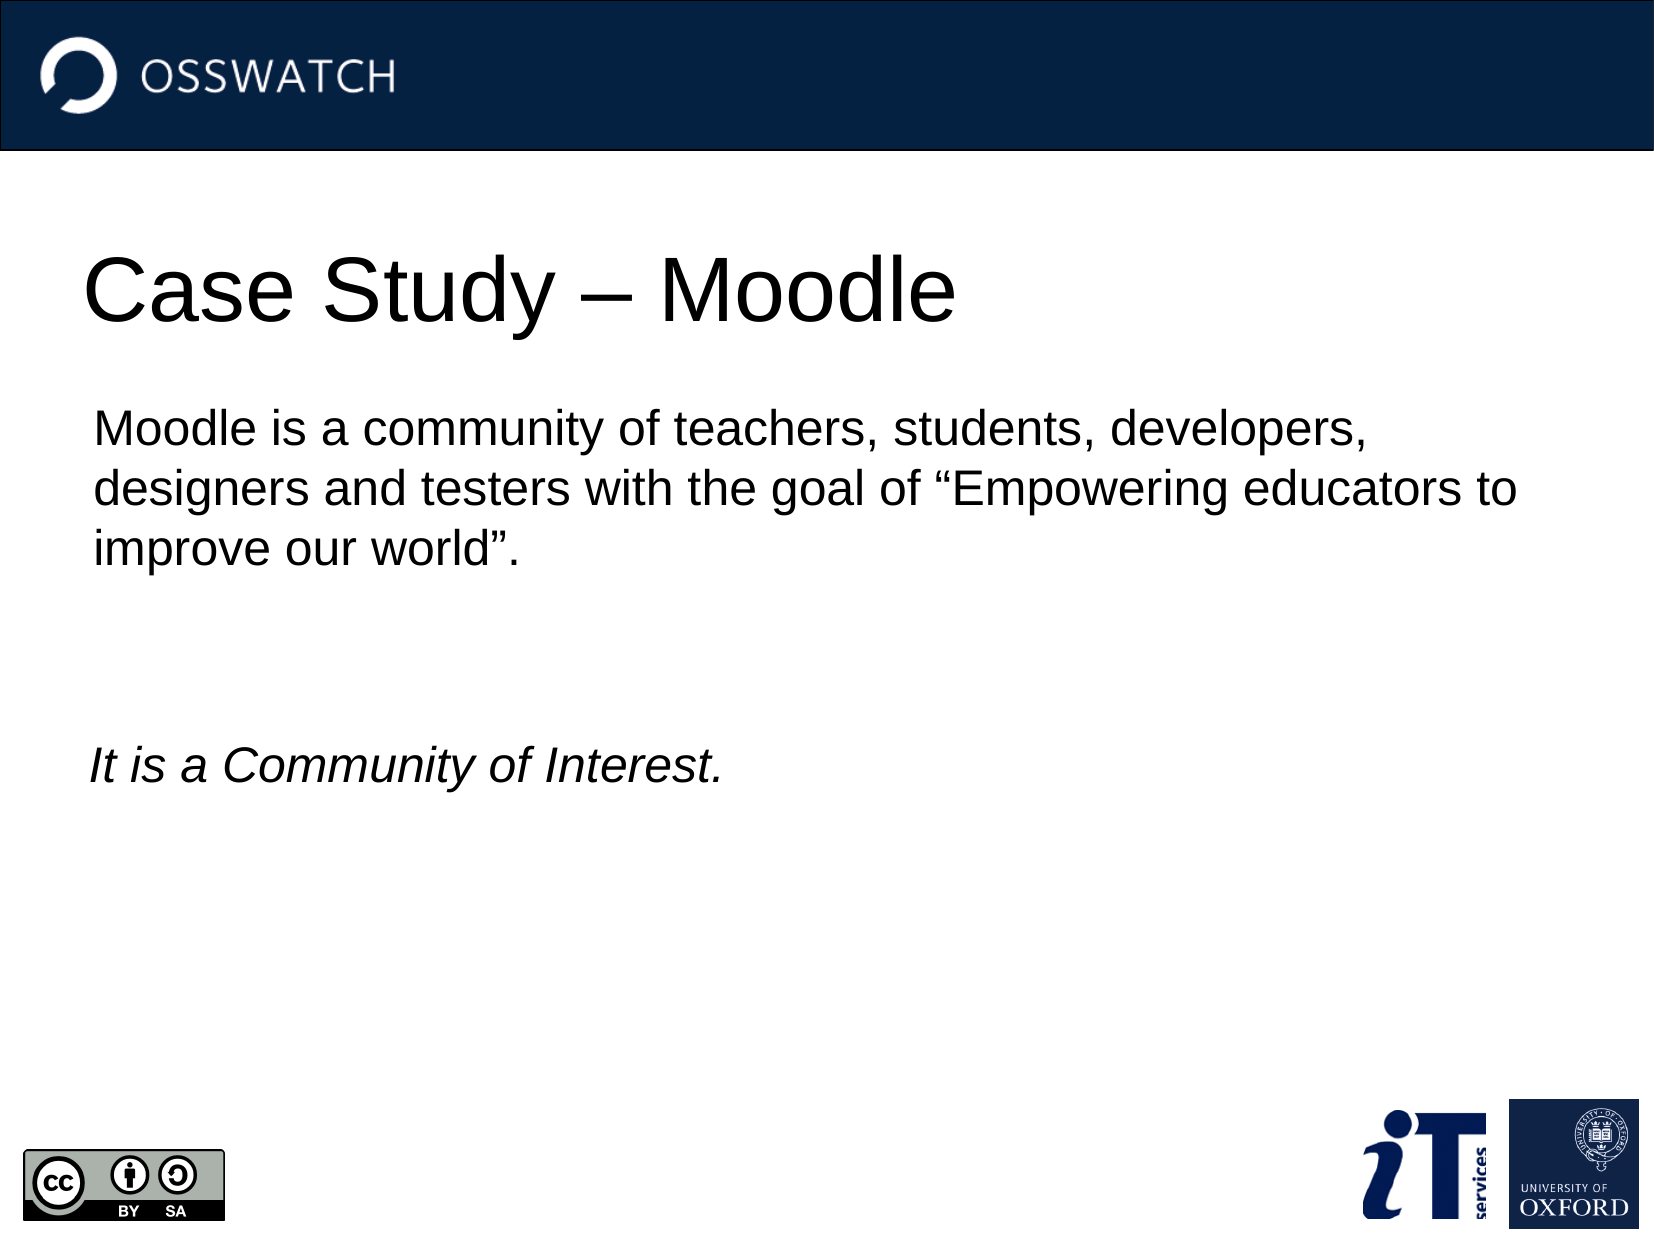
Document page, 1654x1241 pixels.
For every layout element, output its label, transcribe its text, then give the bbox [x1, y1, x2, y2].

picture [23, 1149, 225, 1221]
picture [1509, 1099, 1639, 1229]
picture [12, 12, 426, 141]
picture [1363, 1110, 1486, 1219]
text_box Case Study – Moodle [82, 182, 1569, 388]
text_box Moodle is a community of teachers, students, developers, designers and testers with the goal of “Empowering educators to improve our world”. [37, 395, 1524, 707]
text_box It is a Community of Interest. [32, 732, 1205, 812]
